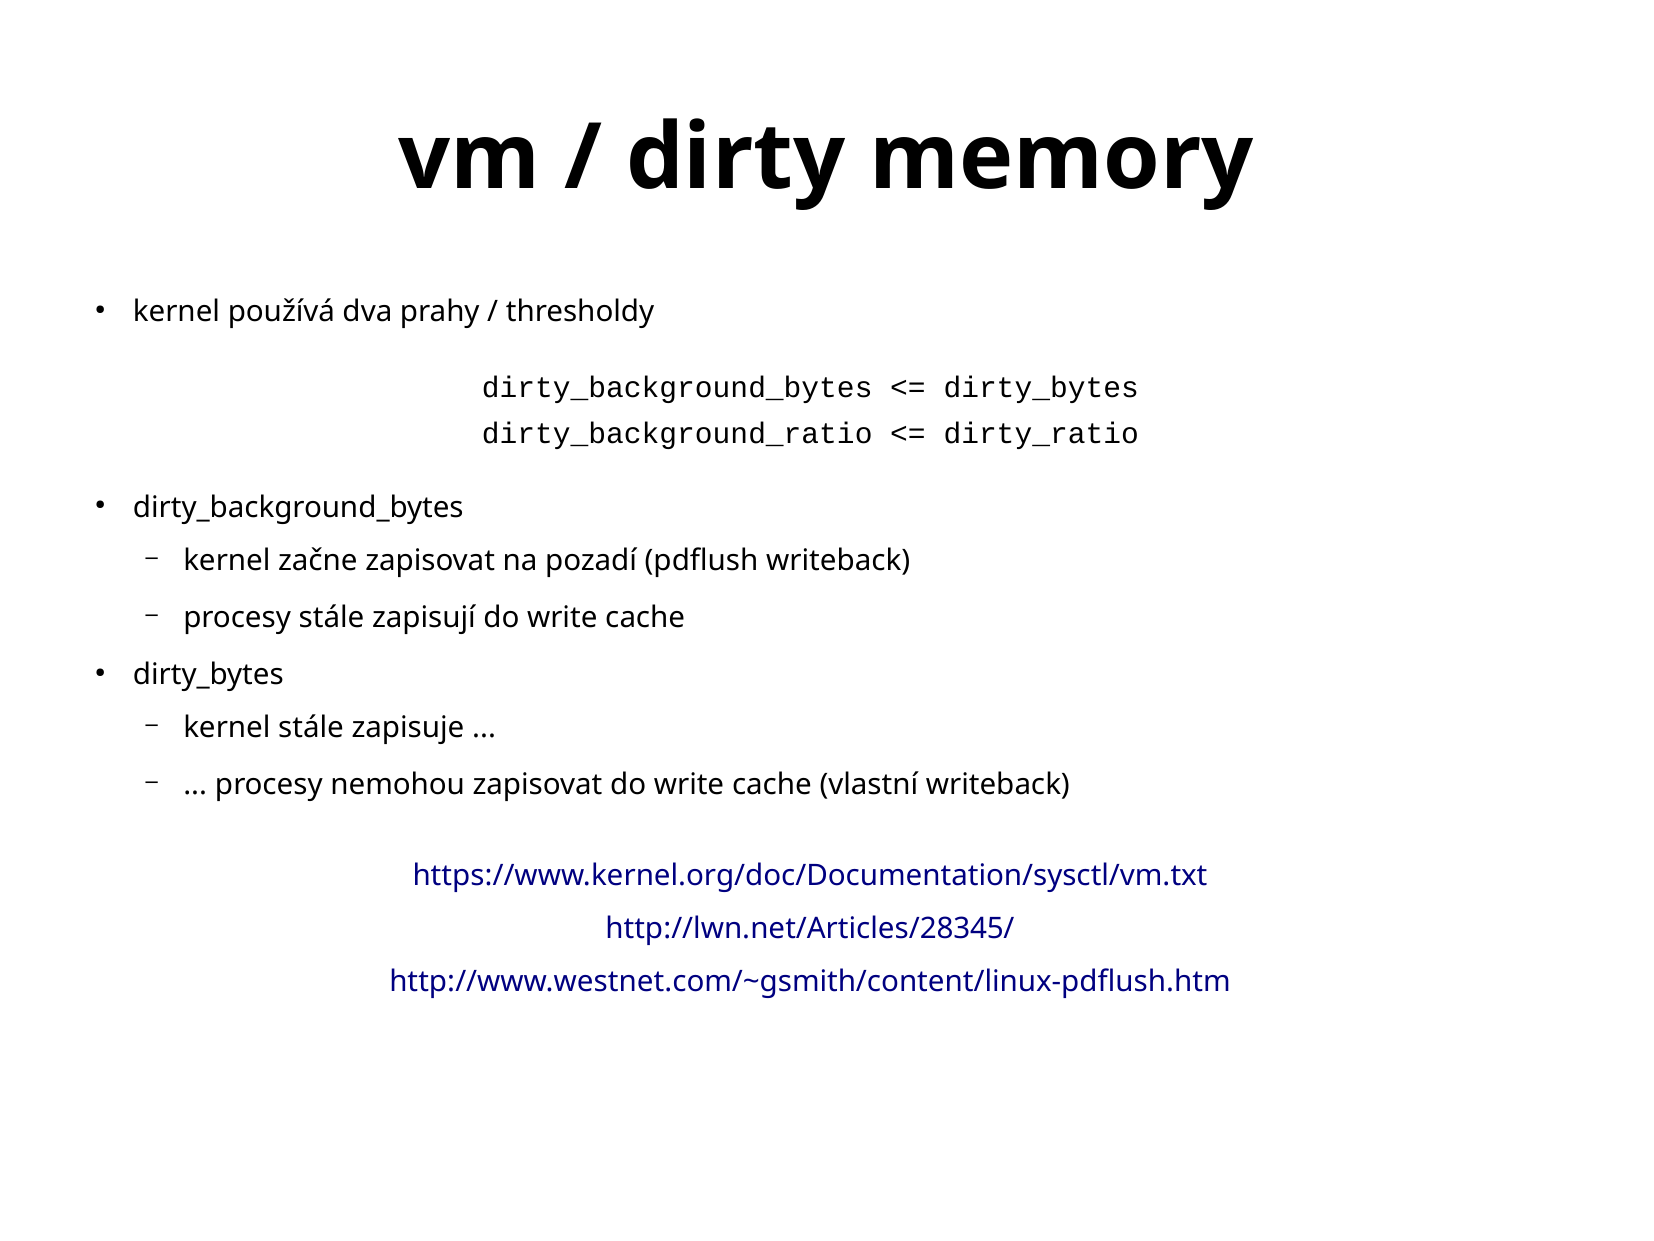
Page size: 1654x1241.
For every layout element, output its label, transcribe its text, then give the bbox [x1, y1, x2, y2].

list kernel používá dva prahy / thresholdy dirty_background_bytes <= dirty_bytes dirty_background_ratio <= dirty_ratio dirty_background_bytes kernel začne zapisovat na pozadí (pdflush writeback) procesy stále zapisují do write cache dirty_bytes kernel stále zapisuje ... ... procesy nemohou zapisovat do write cache (vlastní writeback) https://www.kernel.org/doc/Documentation/sysctl/vm.txt http://lwn.net/Articles/28345/ http://www.westnet.com/~gsmith/content/linux-pdflush.htm [82, 290, 1538, 1010]
title vm / dirty memory [82, 49, 1571, 257]
